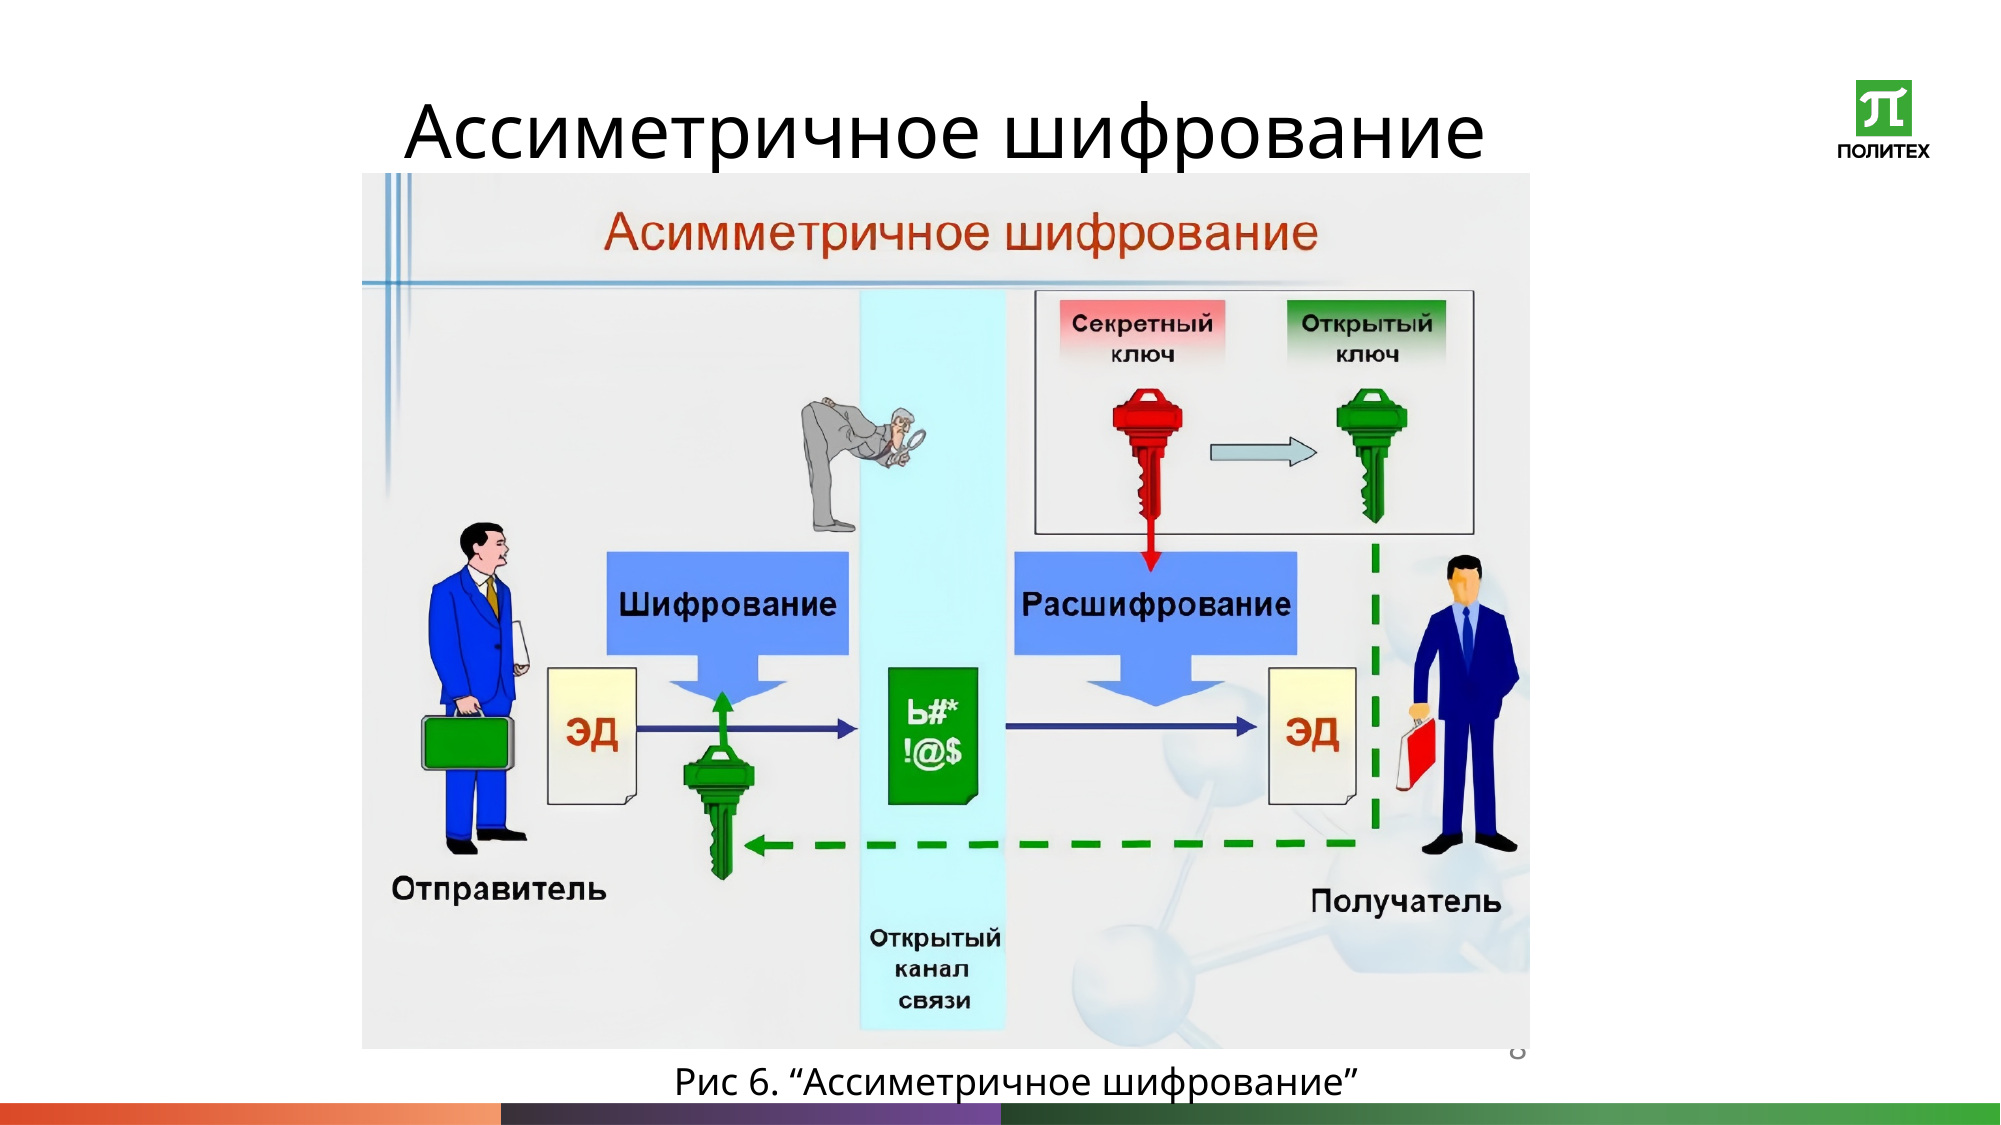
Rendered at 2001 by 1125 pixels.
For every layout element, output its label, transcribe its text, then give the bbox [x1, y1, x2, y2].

picture [362, 173, 1530, 1049]
text_box Рис 6. “Ассиметричное шифрование” [658, 1050, 1371, 1111]
title Ассиметричное шифрование [173, 86, 1719, 299]
text_box 8 [1493, 1018, 1944, 1079]
